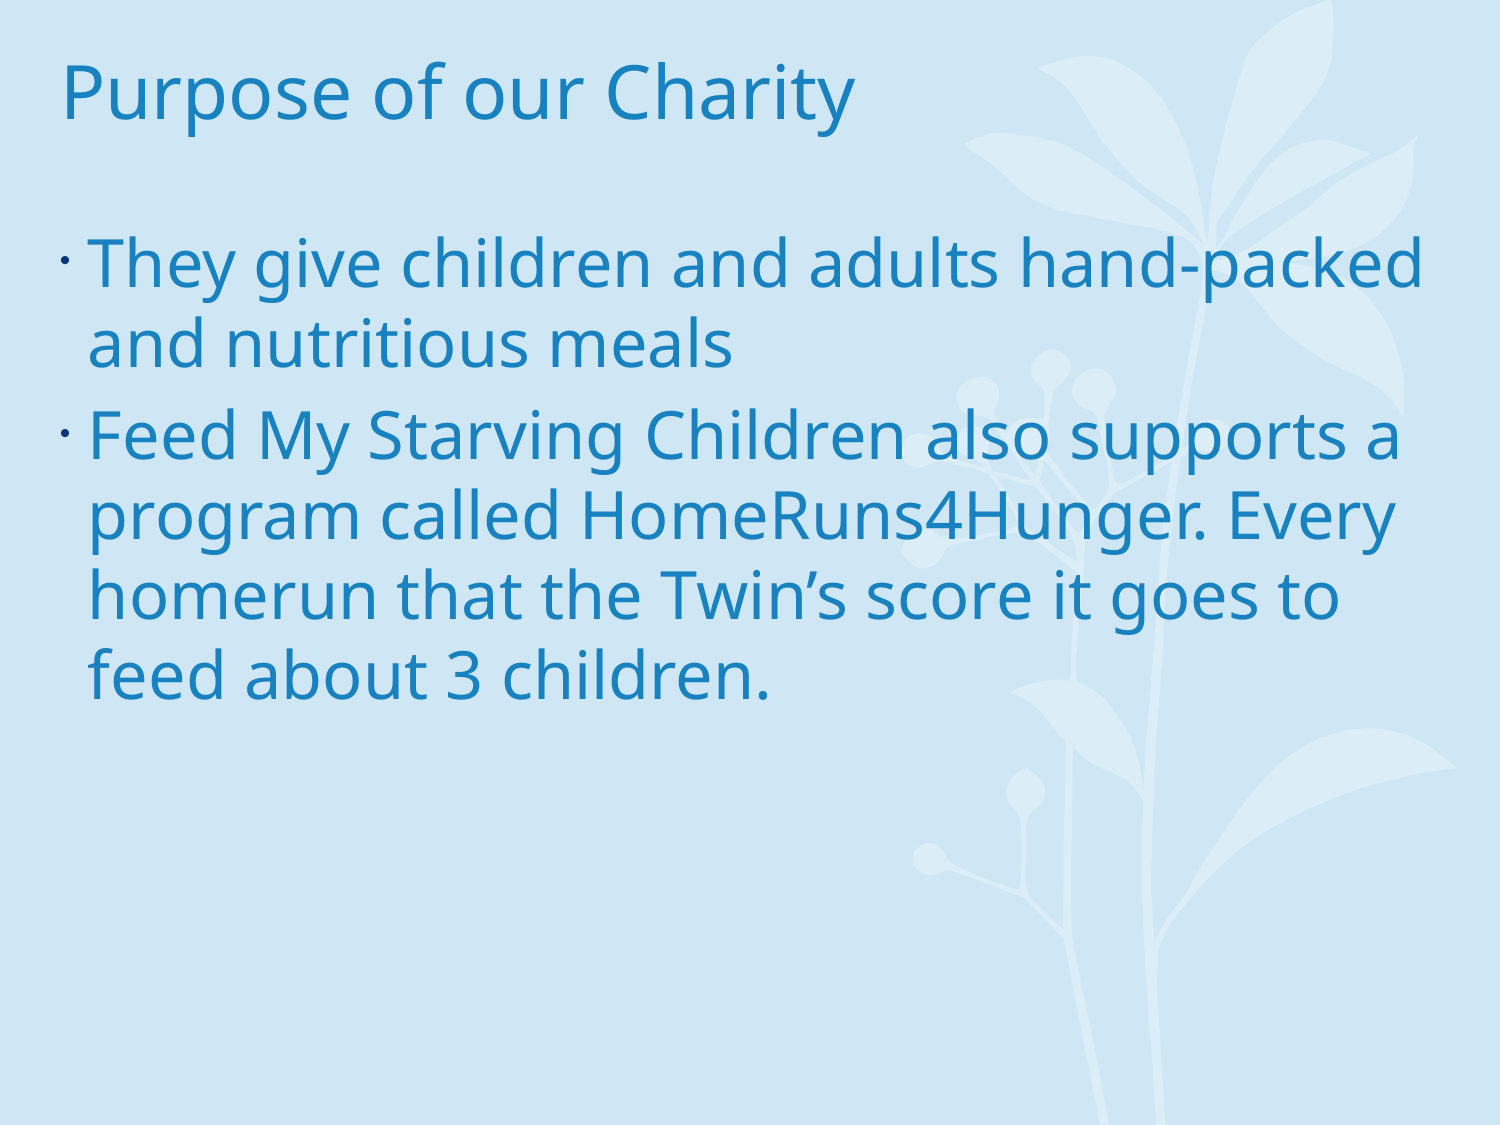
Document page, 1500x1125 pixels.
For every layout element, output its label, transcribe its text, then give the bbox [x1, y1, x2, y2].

title Purpose of our Charity [45, 37, 1455, 213]
list They give children and adults hand-packed and nutritious meals Feed My Starving Children also supports a program called HomeRuns4Hunger. Every homerun that the Twin’s score it goes to feed about 3 children. [45, 213, 1455, 1023]
